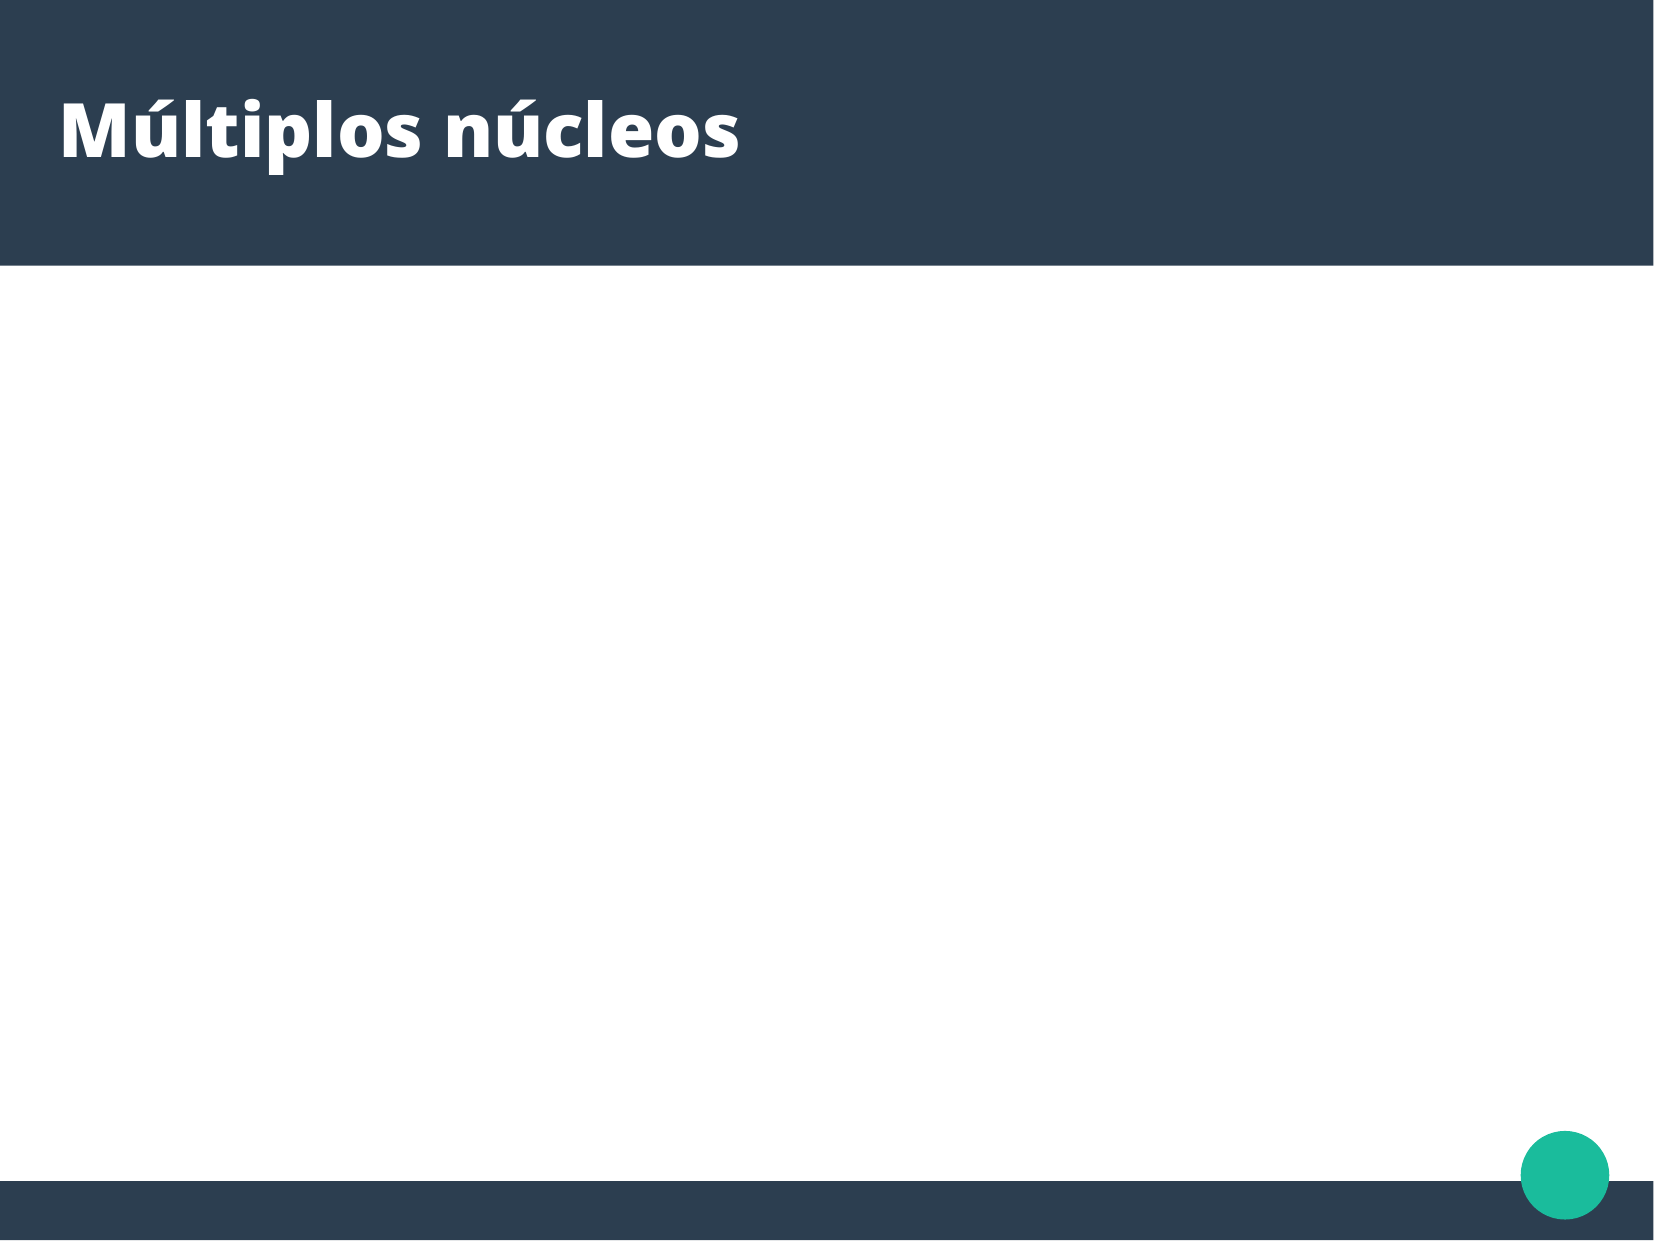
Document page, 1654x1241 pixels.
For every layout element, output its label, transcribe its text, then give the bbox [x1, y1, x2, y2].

title Múltiplos núcleos [59, 49, 1595, 207]
